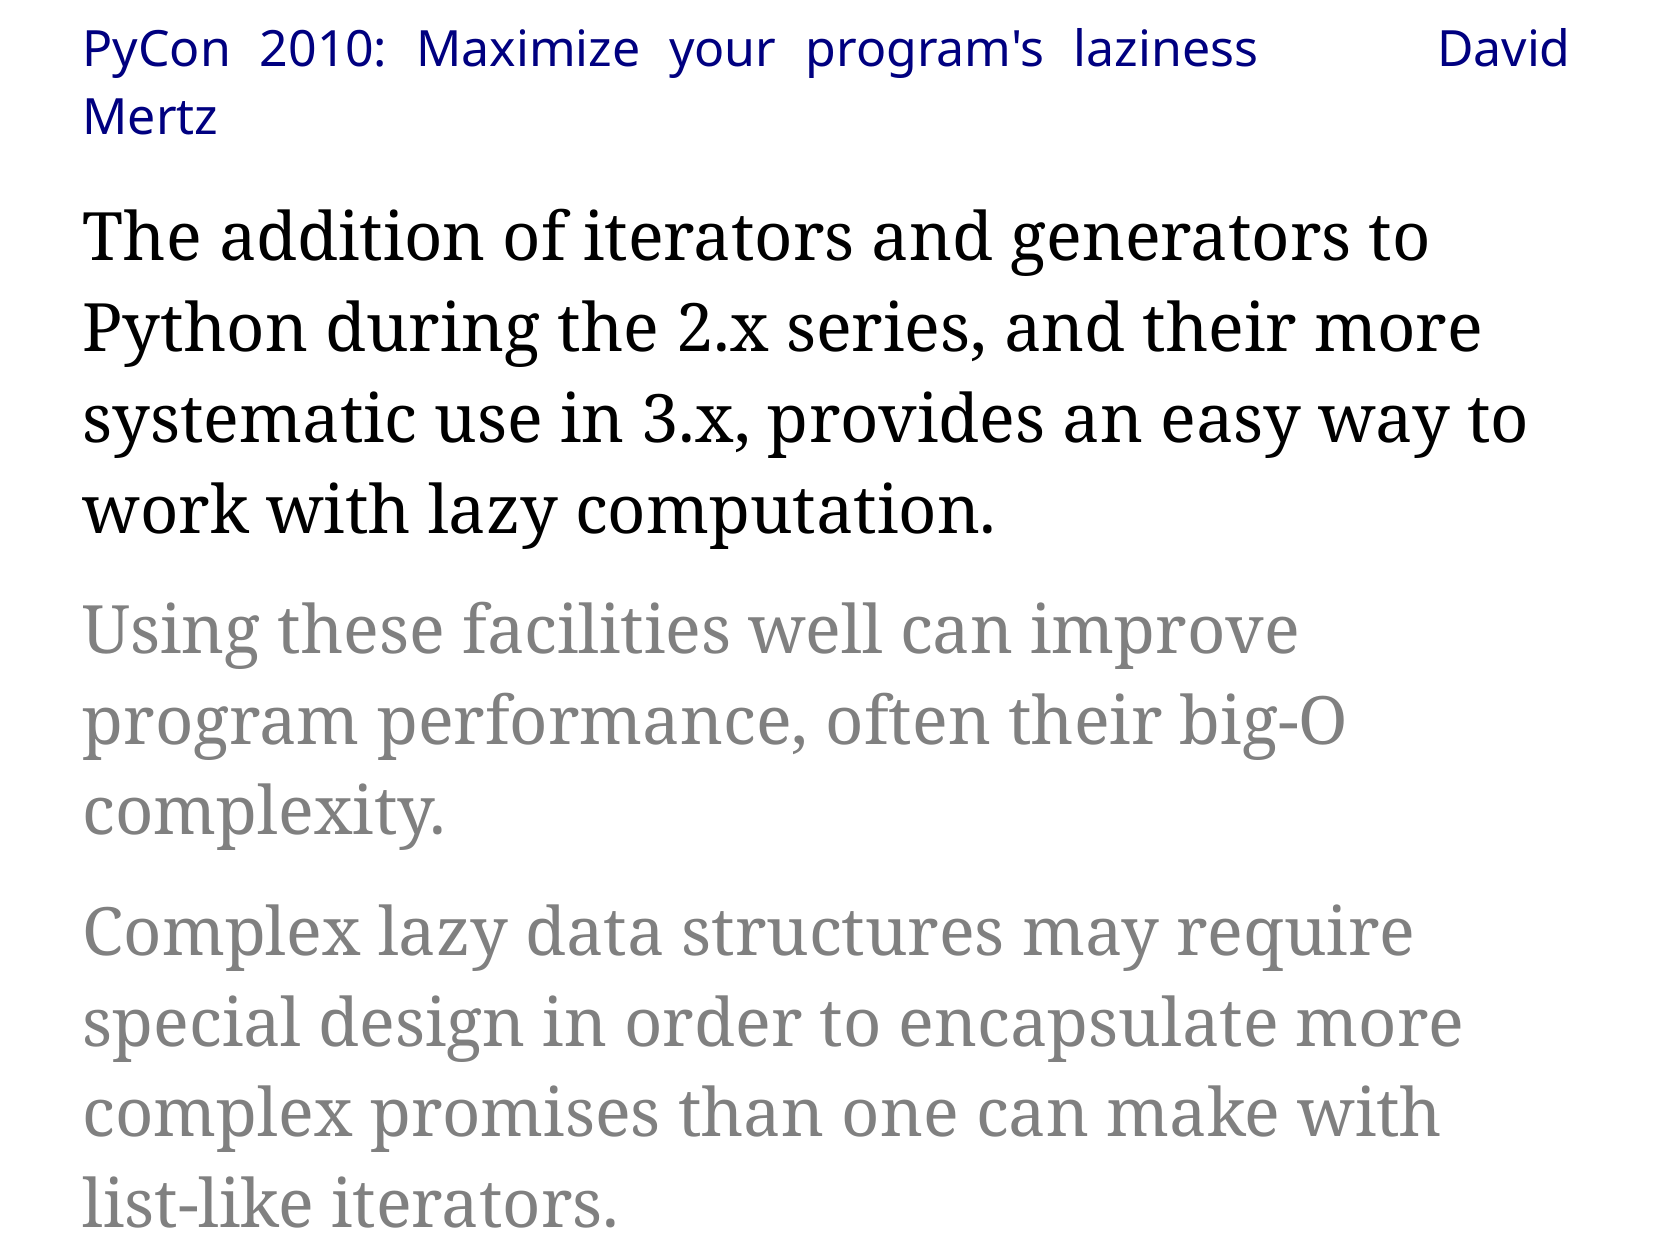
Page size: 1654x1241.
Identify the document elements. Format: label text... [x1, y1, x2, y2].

title PyCon 2010: Maximize your program's laziness David Mertz [82, 49, 1571, 113]
list The addition of iterators and generators to Python during the 2.x series, and their more systematic use in 3.x, provides an easy way to work with lazy computation. Using these facilities well can improve program performance, often their big-O complexity. Complex lazy data structures may require special design in order to encapsulate more complex promises than one can make with list-like iterators. [82, 189, 1571, 1133]
